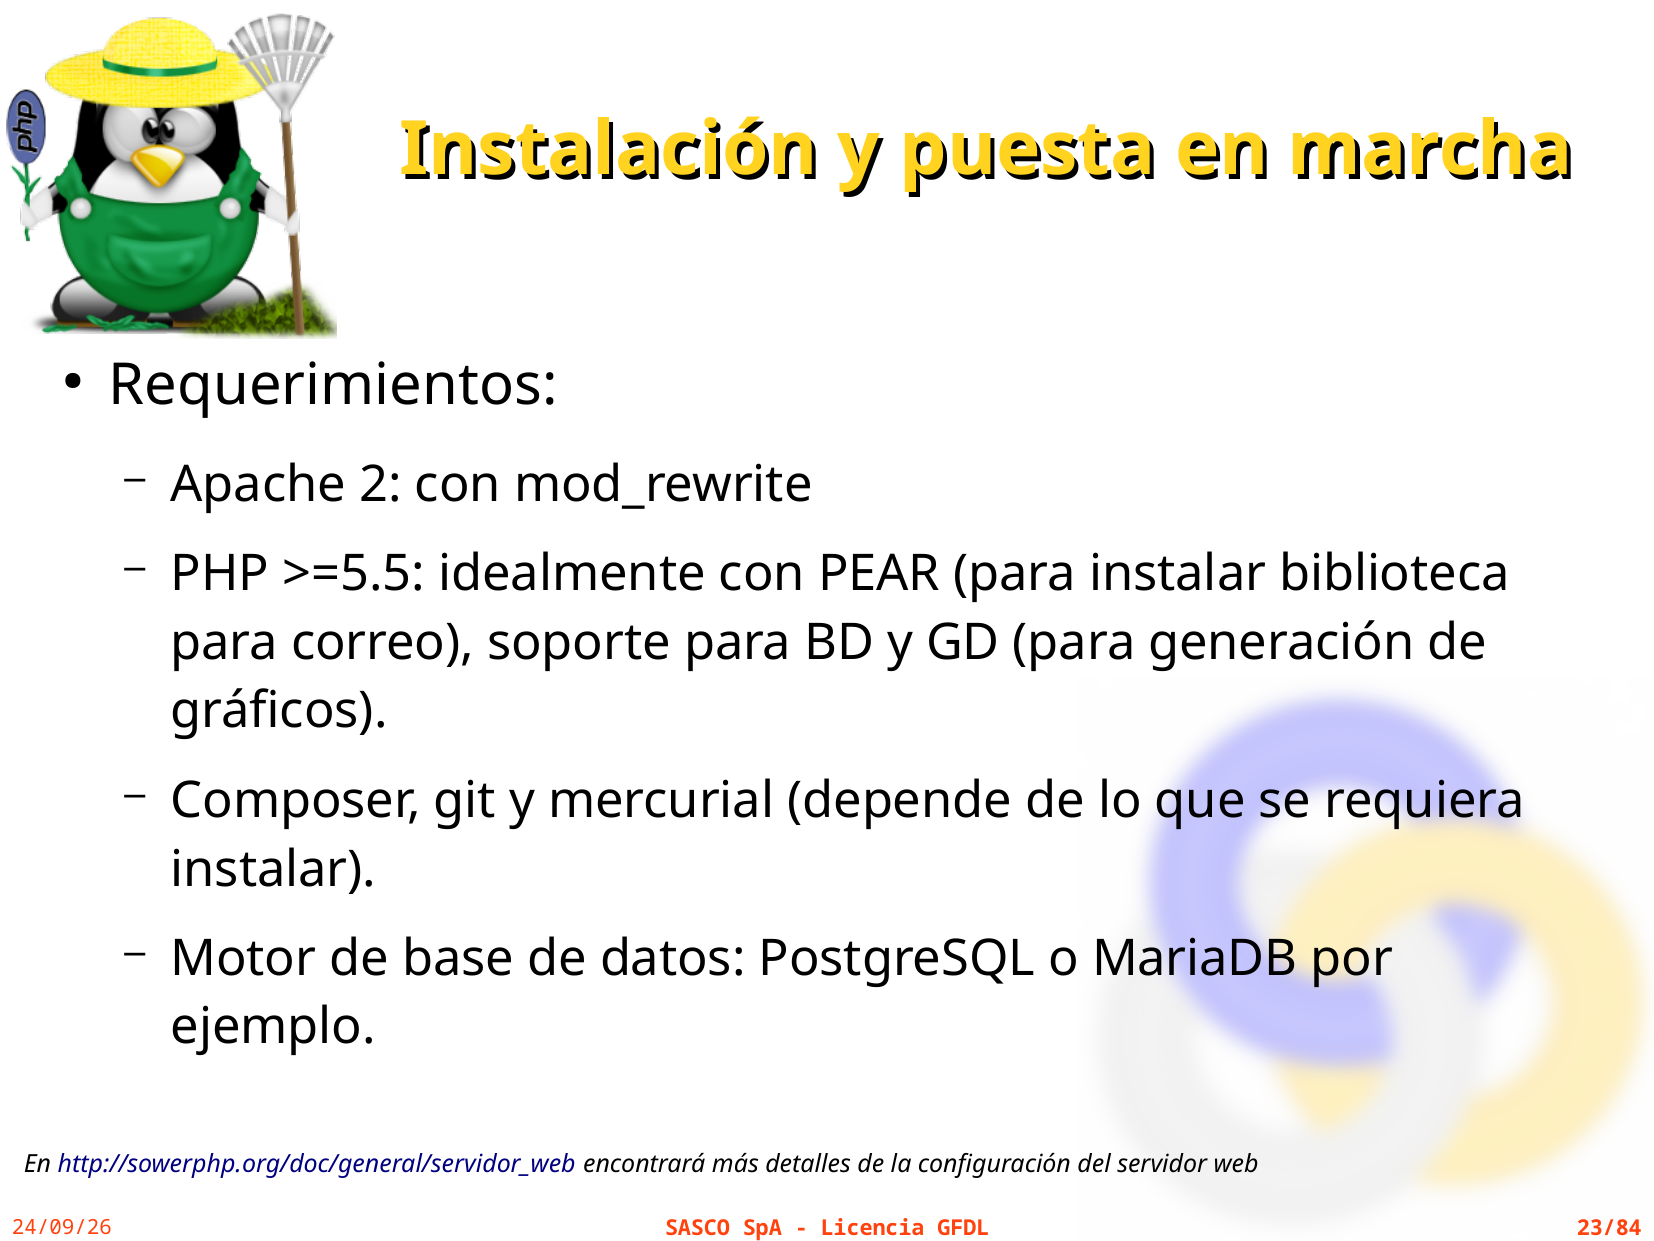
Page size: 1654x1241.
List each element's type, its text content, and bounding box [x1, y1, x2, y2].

picture [1074, 657, 1654, 1241]
picture [4, 5, 337, 339]
list Requerimientos: Apache 2: con mod_rewrite PHP >=5.5: idealmente con PEAR (para instalar biblioteca para correo), soporte para BD y GD (para generación de gráficos). Composer, git y mercurial (depende de lo que se requiera instalar). Motor de base de datos: PostgreSQL o MariaDB por ejemplo. [47, 342, 1607, 1062]
text_box En http://sowerphp.org/doc/general/servidor_web encontrará más detalles de la configuración del servidor web [9, 1138, 1242, 1184]
title Instalación y puesta en marcha [366, 35, 1607, 257]
